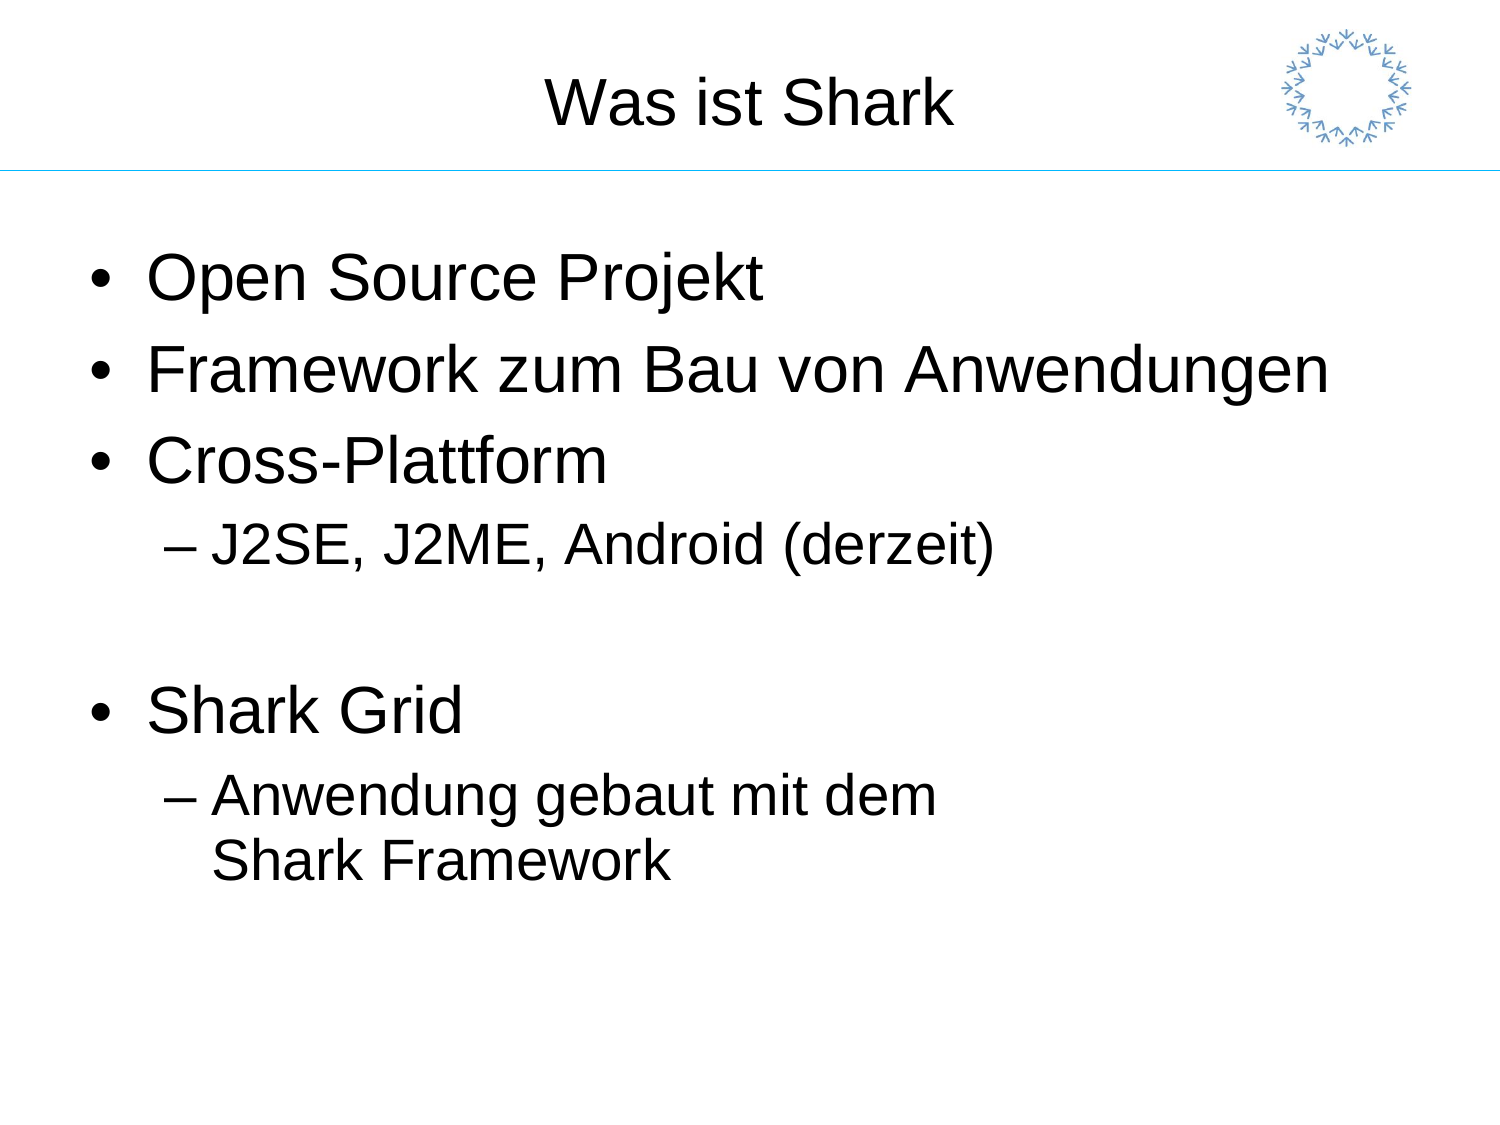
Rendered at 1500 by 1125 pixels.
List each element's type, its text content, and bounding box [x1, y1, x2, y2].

title Was ist Shark [75, 49, 1426, 155]
picture [1281, 29, 1412, 49]
list Open Source Projekt Framework zum Bau von Anwendungen Cross-Plattform J2SE, J2ME, Android (derzeit) Shark Grid Anwendung gebaut mit dem Shark Framework [75, 232, 1426, 1000]
